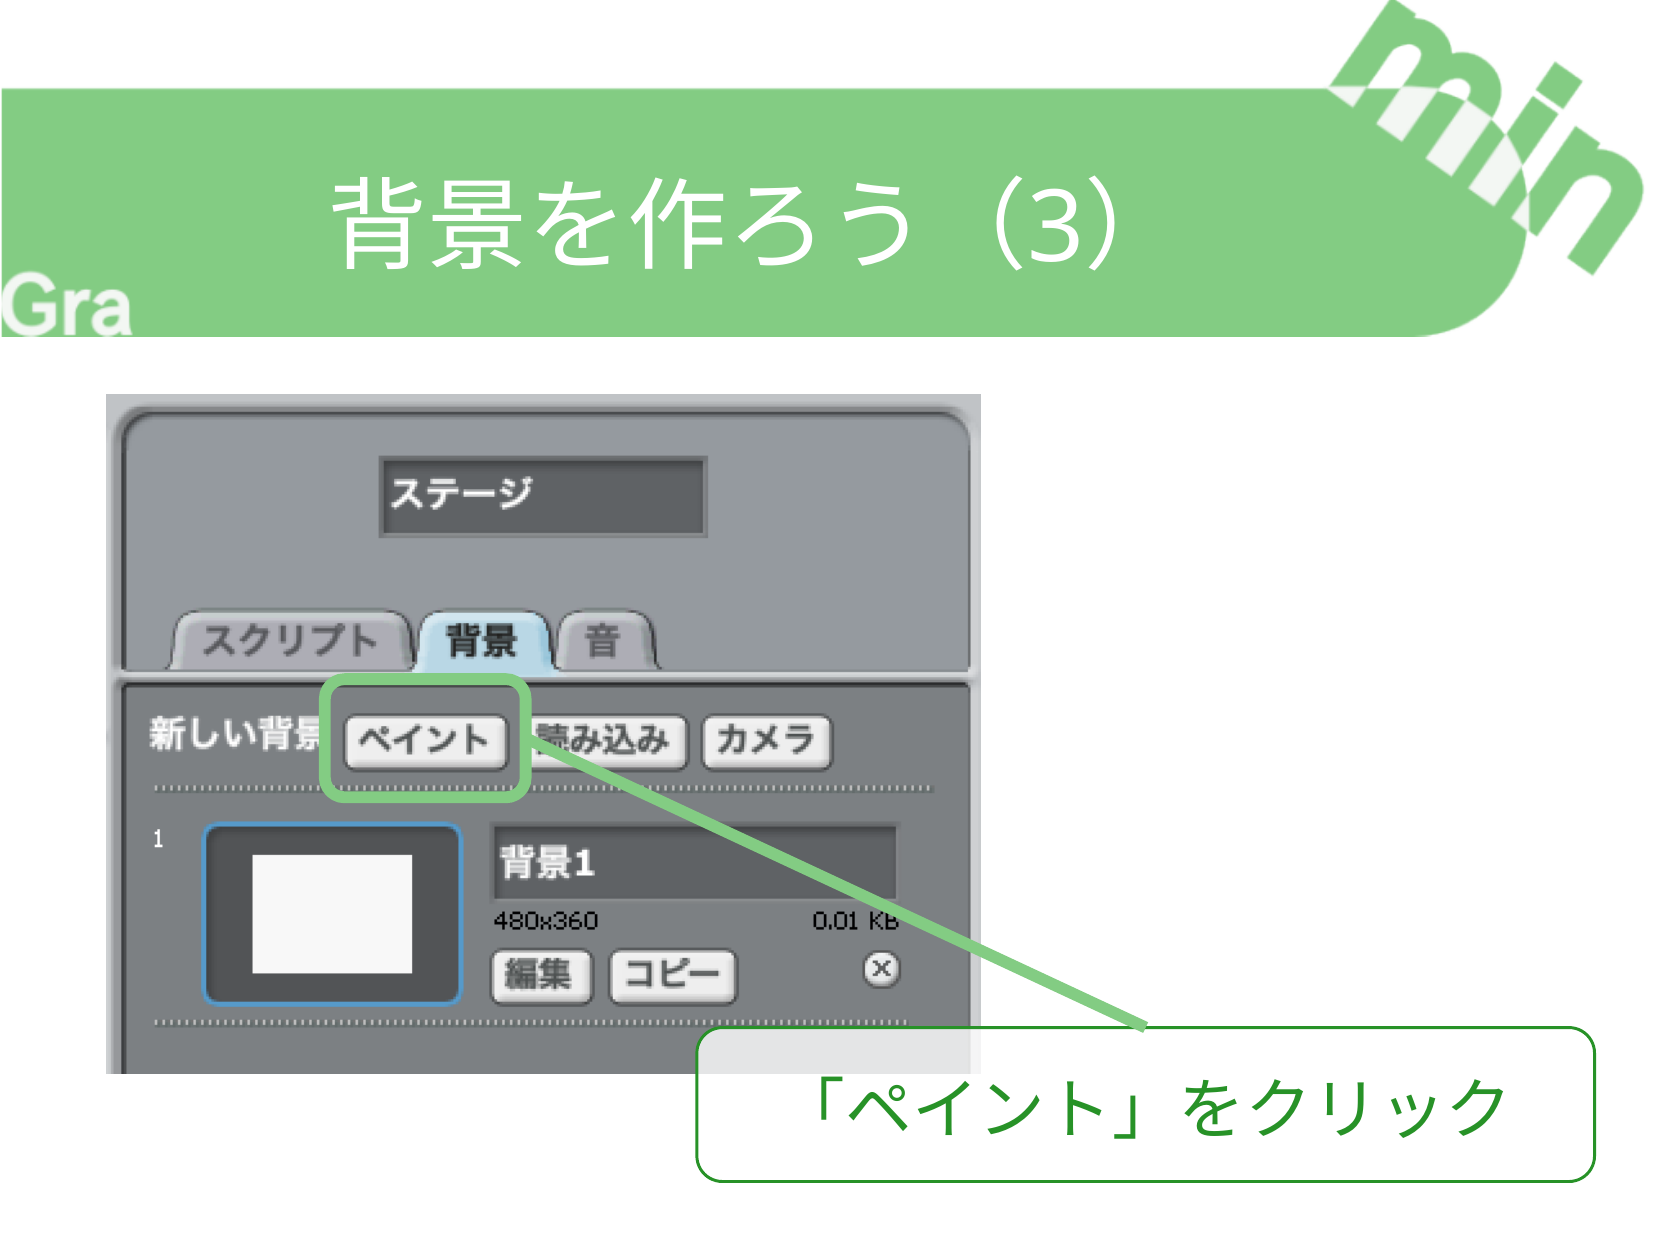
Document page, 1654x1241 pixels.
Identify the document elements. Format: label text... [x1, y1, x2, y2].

picture [106, 394, 981, 1074]
picture [331, 686, 519, 791]
picture [1, 0, 1654, 337]
text_box 「ペイント」をクリック [696, 1027, 1595, 1182]
title 背景を作ろう（3） [11, 134, 1501, 303]
